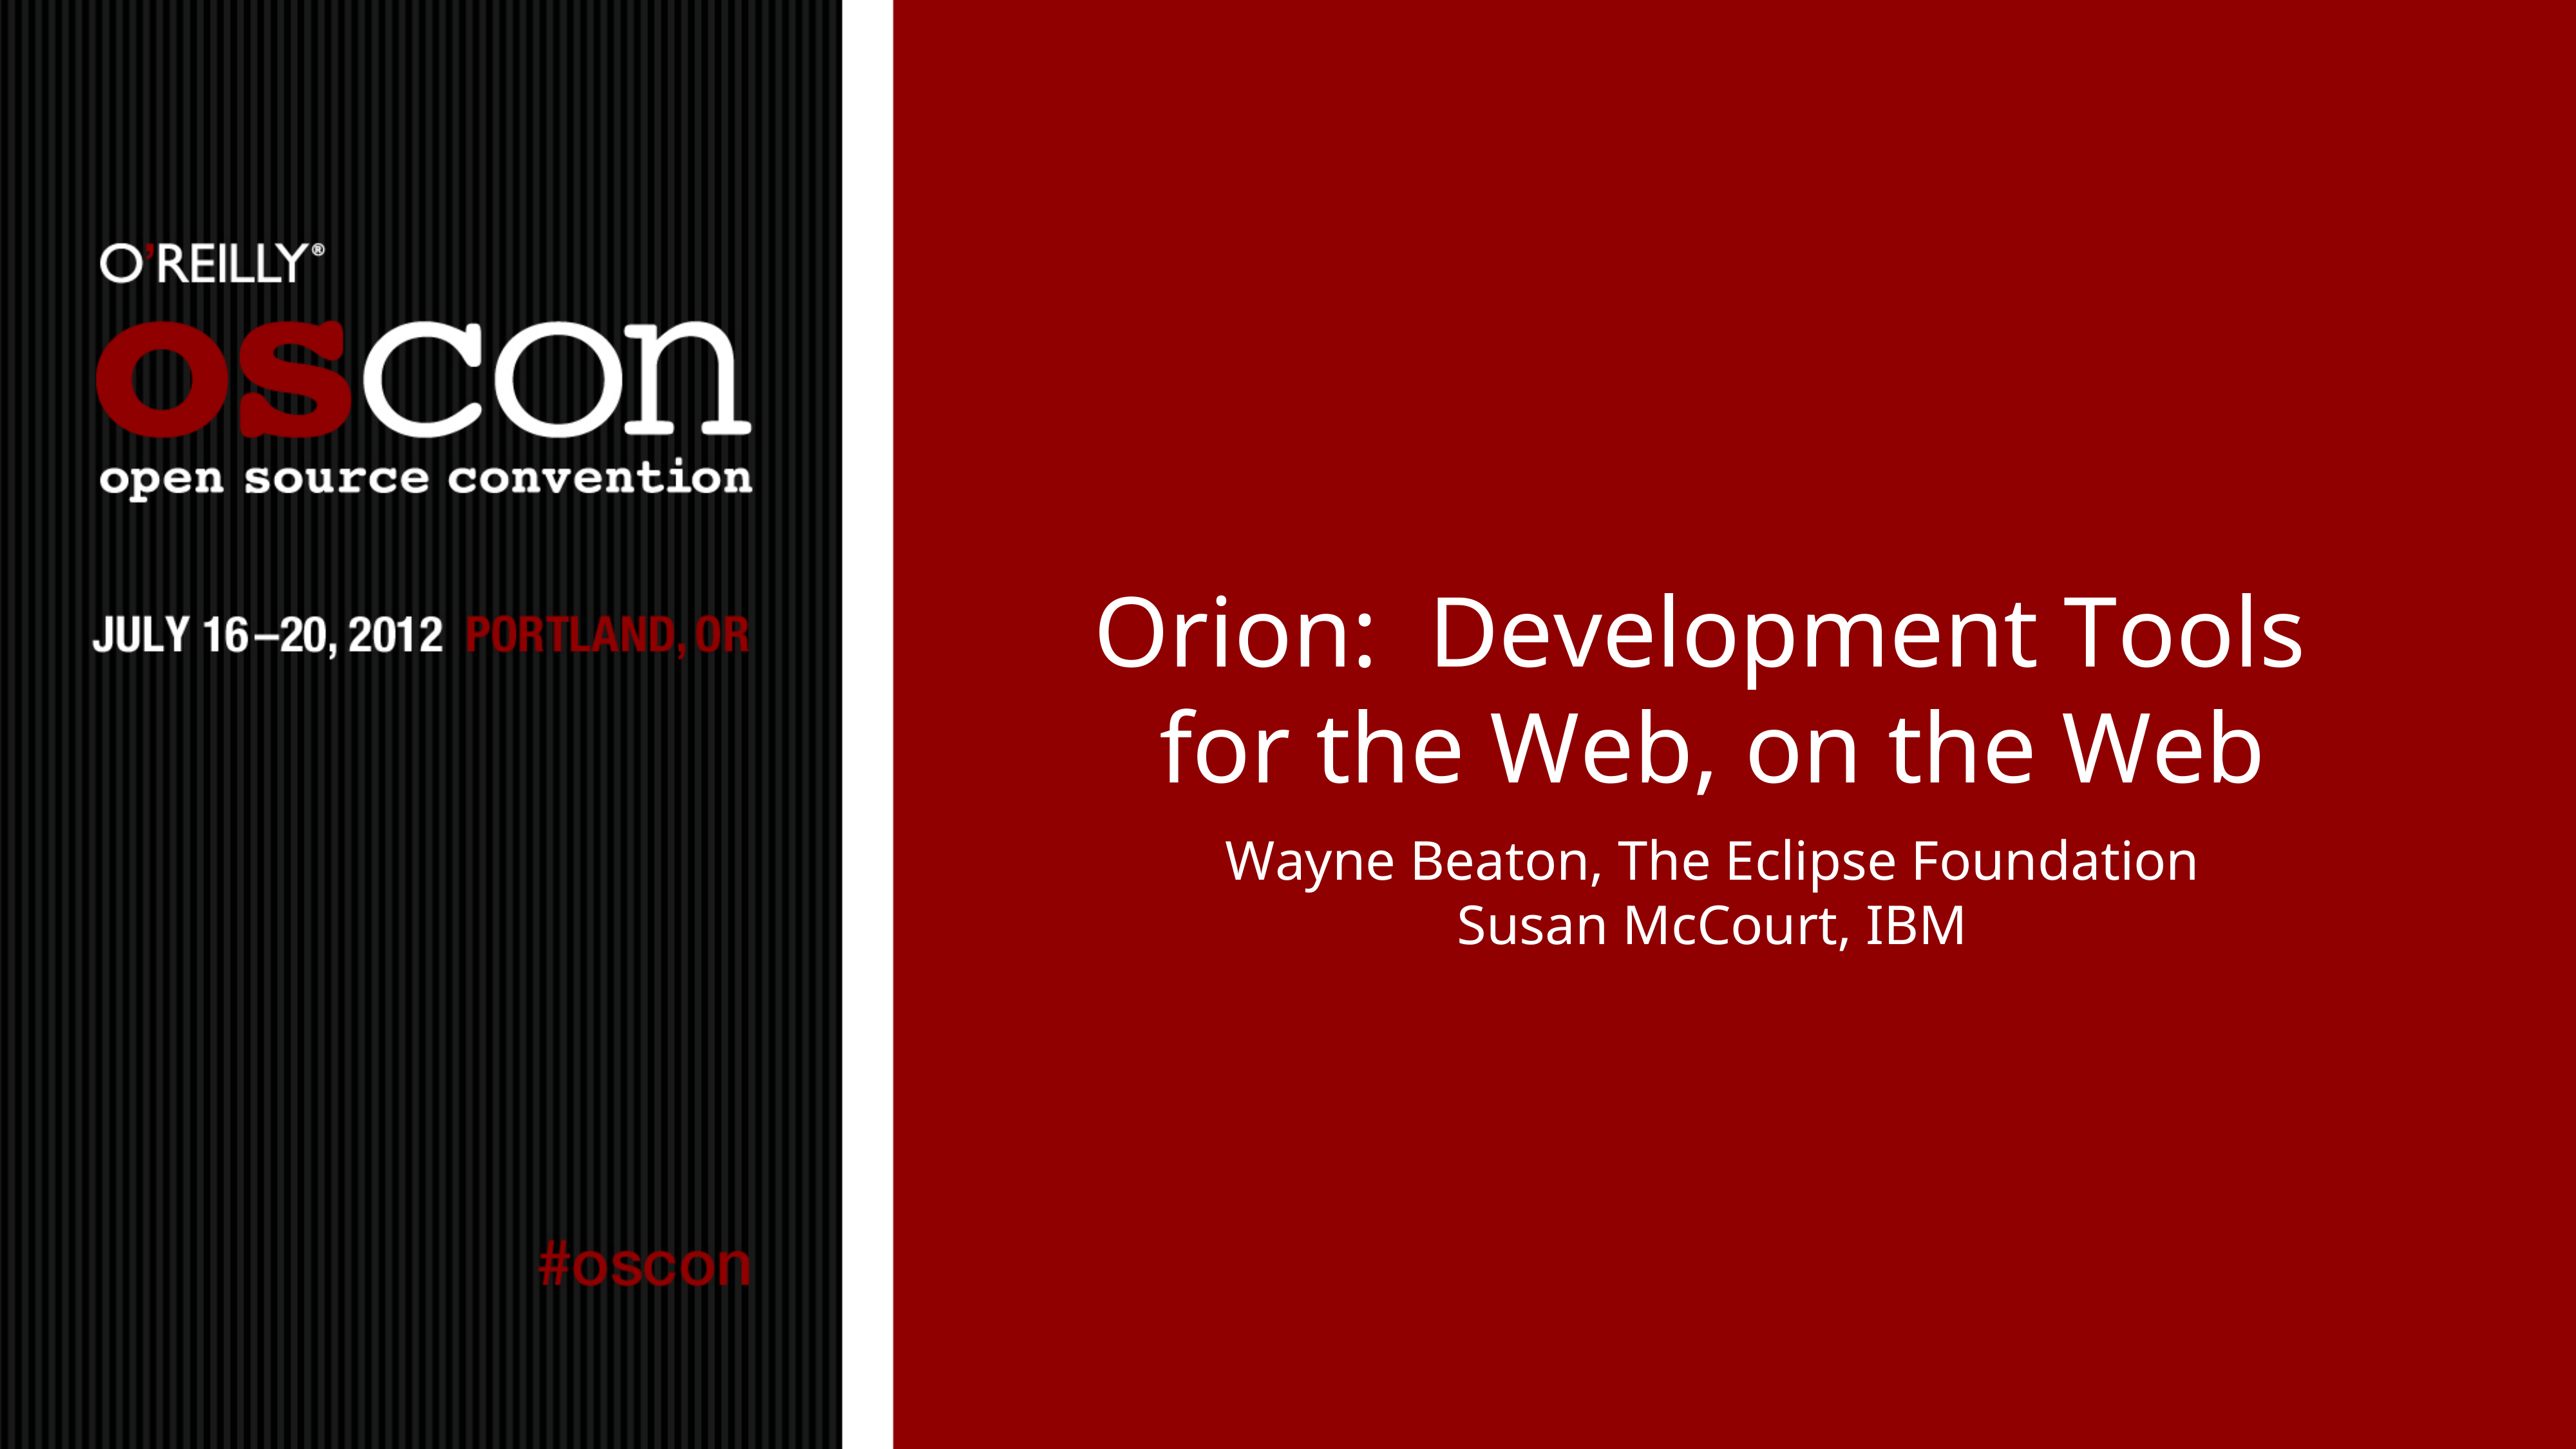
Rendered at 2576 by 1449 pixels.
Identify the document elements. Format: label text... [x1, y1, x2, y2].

title Orion: Development Tools for the Web, on the Web [903, 0, 2523, 808]
picture [0, 0, 2576, 1449]
list Wayne Beaton, The Eclipse Foundation Susan McCourt, IBM [903, 821, 2523, 1449]
